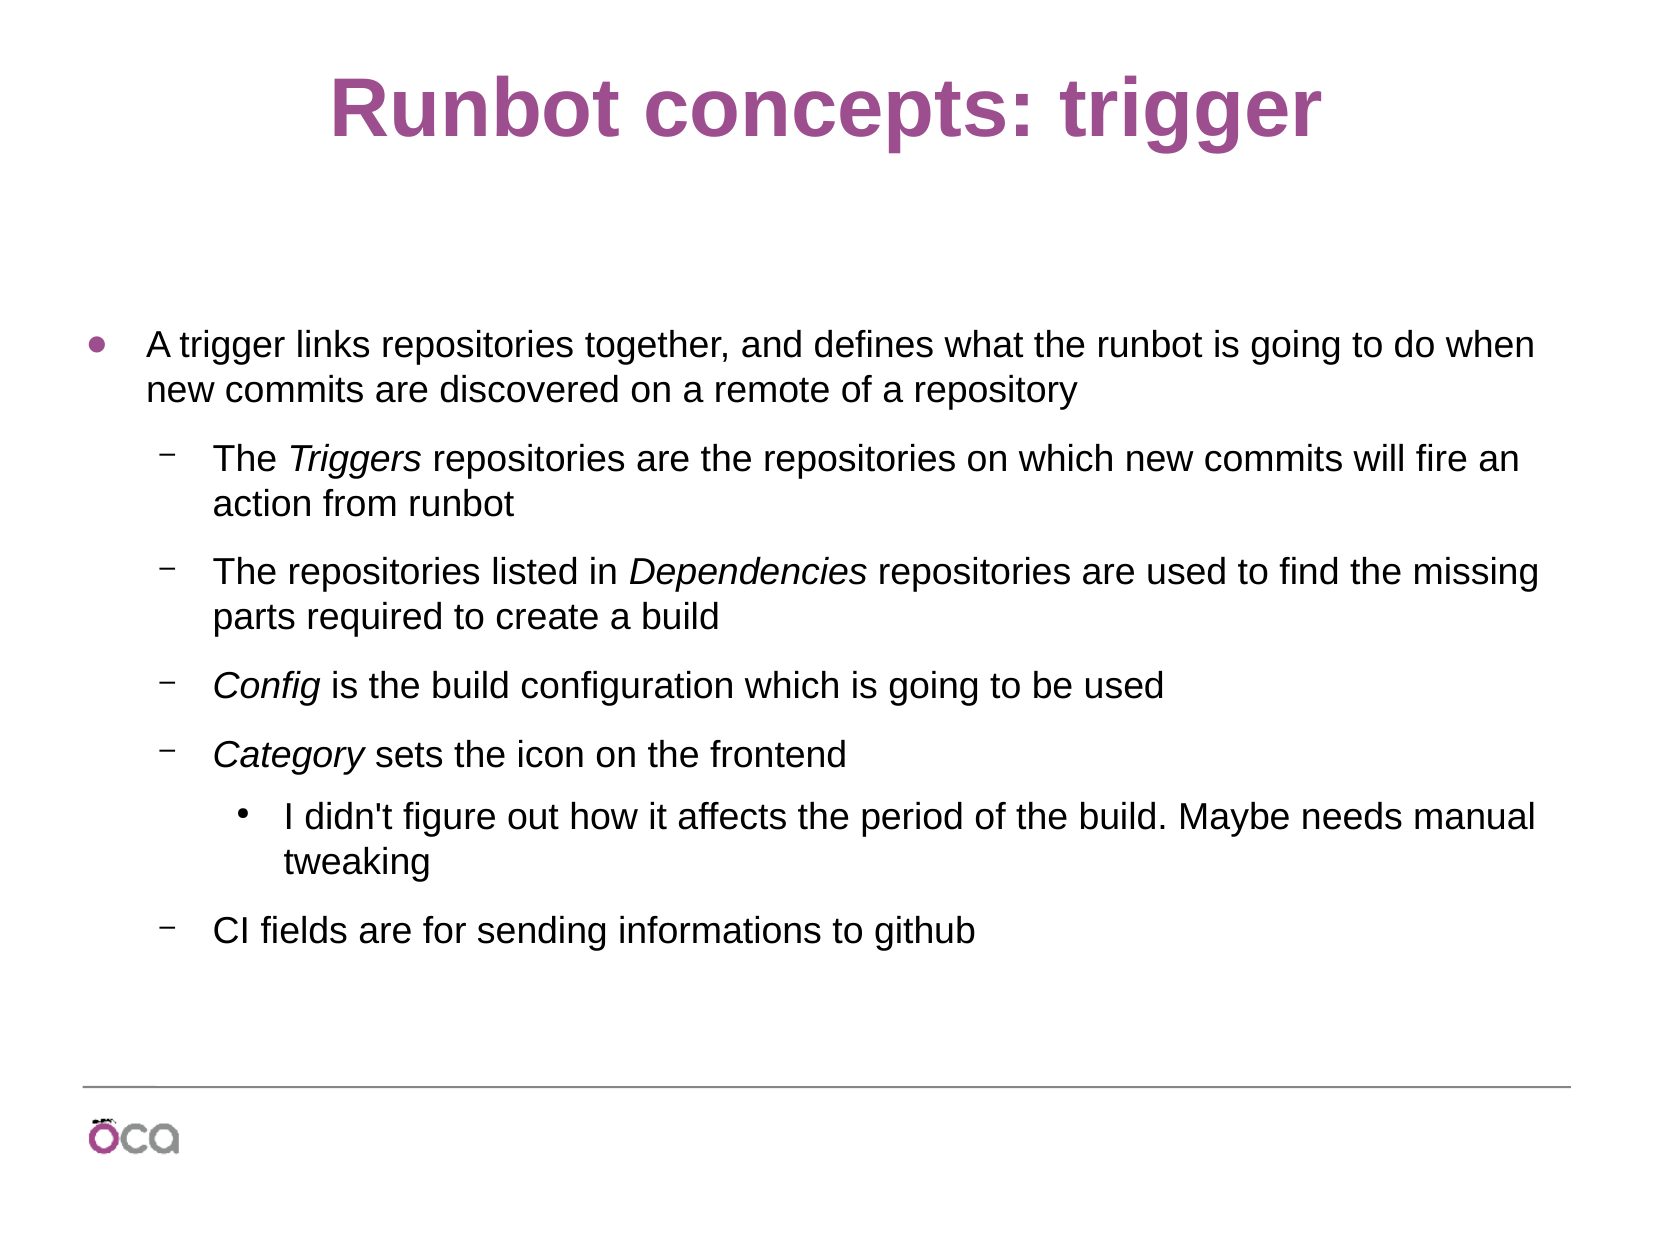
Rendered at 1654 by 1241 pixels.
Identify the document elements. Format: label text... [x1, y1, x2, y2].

picture [82, 1089, 186, 1191]
title Runbot concepts: trigger [82, 0, 1571, 207]
list A trigger links repositories together, and defines what the runbot is going to do when new commits are discovered on a remote of a repository The Triggers repositories are the repositories on which new commits will fire an action from runbot The repositories listed in Dependencies repositories are used to find the missing parts required to create a build Config is the build configuration which is going to be used Category sets the icon on the frontend I didn't figure out how it affects the period of the build. Maybe needs manual tweaking CI fields are for sending informations to github [71, 320, 1560, 1040]
